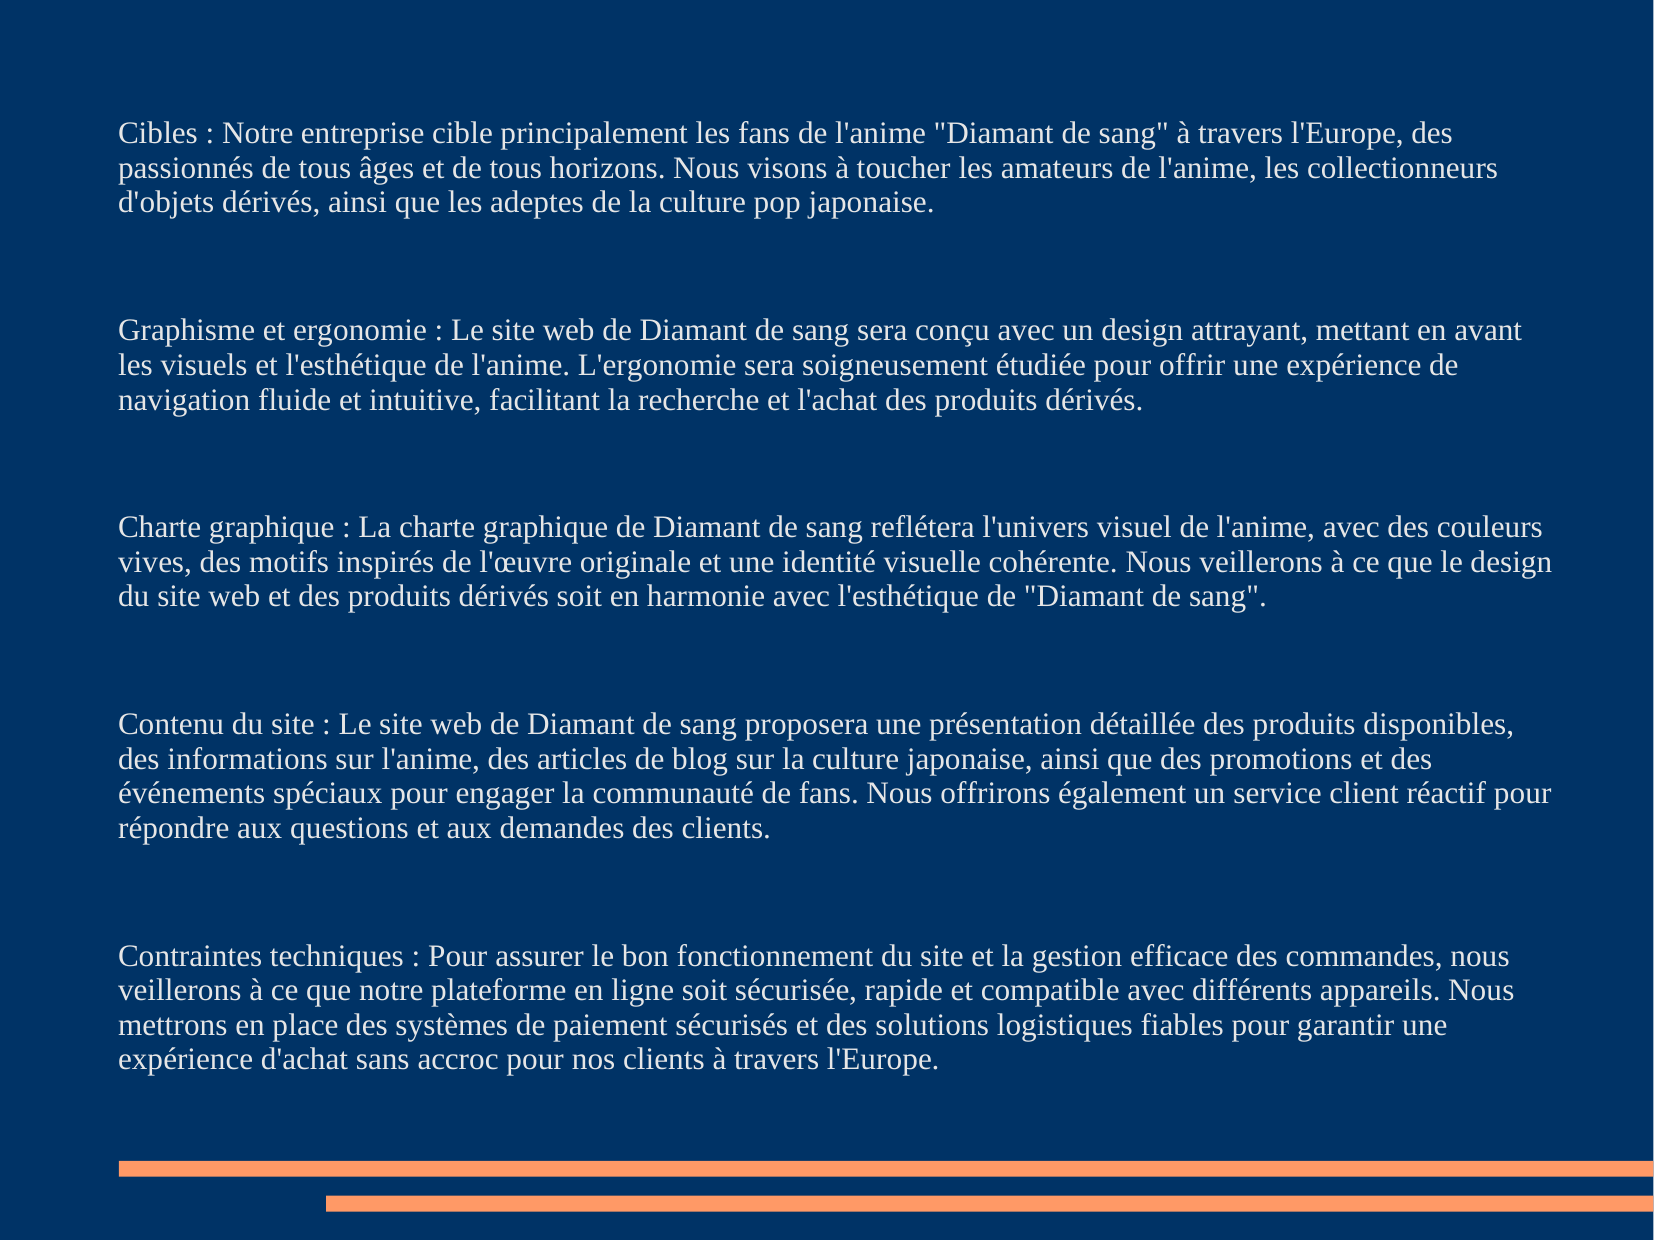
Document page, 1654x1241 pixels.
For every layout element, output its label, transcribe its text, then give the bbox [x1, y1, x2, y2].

list Cibles : Notre entreprise cible principalement les fans de l'anime "Diamant de sang" à travers l'Europe, des passionnés de tous âges et de tous horizons. Nous visons à toucher les amateurs de l'anime, les collectionneurs d'objets dérivés, ainsi que les adeptes de la culture pop japonaise. Graphisme et ergonomie : Le site web de Diamant de sang sera conçu avec un design attrayant, mettant en avant les visuels et l'esthétique de l'anime. L'ergonomie sera soigneusement étudiée pour offrir une expérience de navigation fluide et intuitive, facilitant la recherche et l'achat des produits dérivés. Charte graphique : La charte graphique de Diamant de sang reflétera l'univers visuel de l'anime, avec des couleurs vives, des motifs inspirés de l'œuvre originale et une identité visuelle cohérente. Nous veillerons à ce que le design du site web et des produits dérivés soit en harmonie avec l'esthétique de "Diamant de sang". Contenu du site : Le site web de Diamant de sang proposera une présentation détaillée des produits disponibles, des informations sur l'anime, des articles de blog sur la culture japonaise, ainsi que des promotions et des événements spéciaux pour engager la communauté de fans. Nous offrirons également un service client réactif pour répondre aux questions et aux demandes des clients. Contraintes techniques : Pour assurer le bon fonctionnement du site et la gestion efficace des commandes, nous veillerons à ce que notre plateforme en ligne soit sécurisée, rapide et compatible avec différents appareils. Nous mettrons en place des systèmes de paiement sécurisés et des solutions logistiques fiables pour garantir une expérience d'achat sans accroc pour nos clients à travers l'Europe. [118, 59, 1558, 1144]
